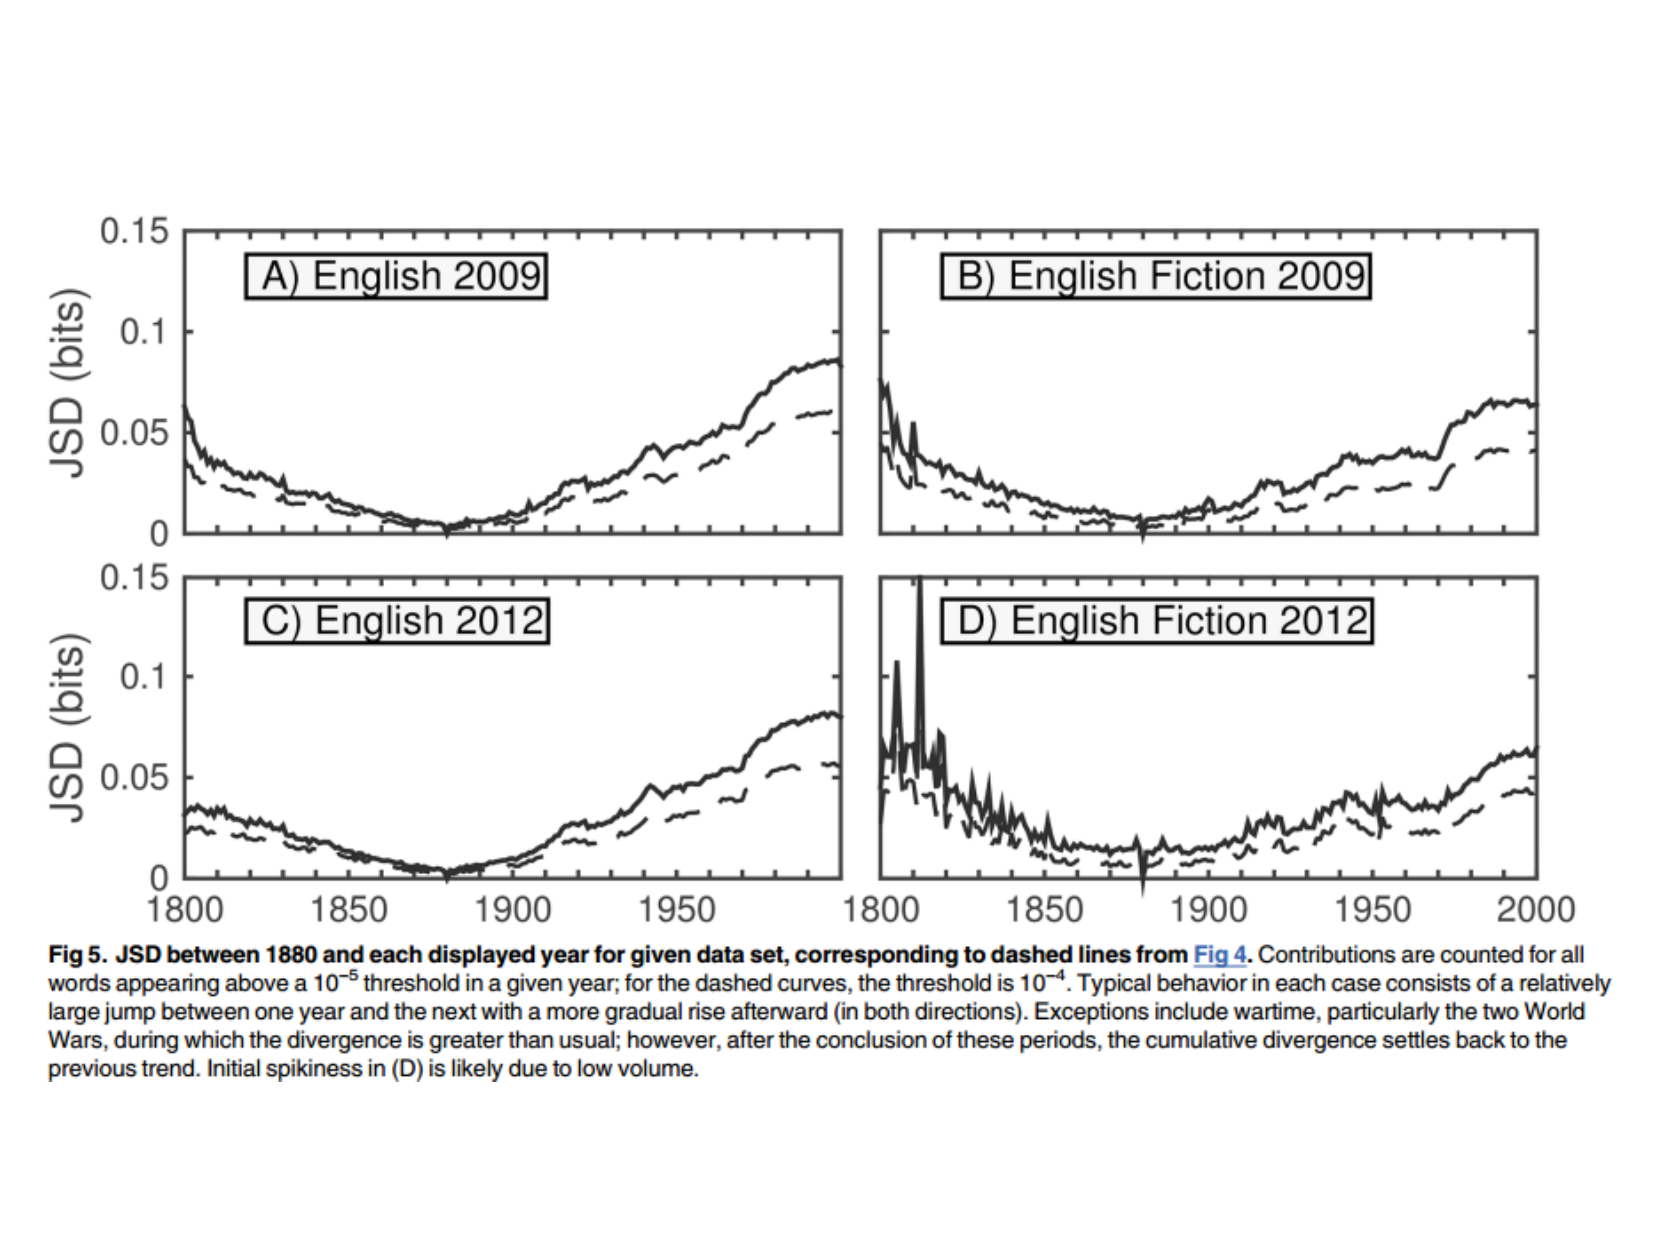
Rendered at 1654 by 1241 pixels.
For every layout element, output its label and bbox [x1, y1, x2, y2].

picture [13, 179, 1621, 1082]
